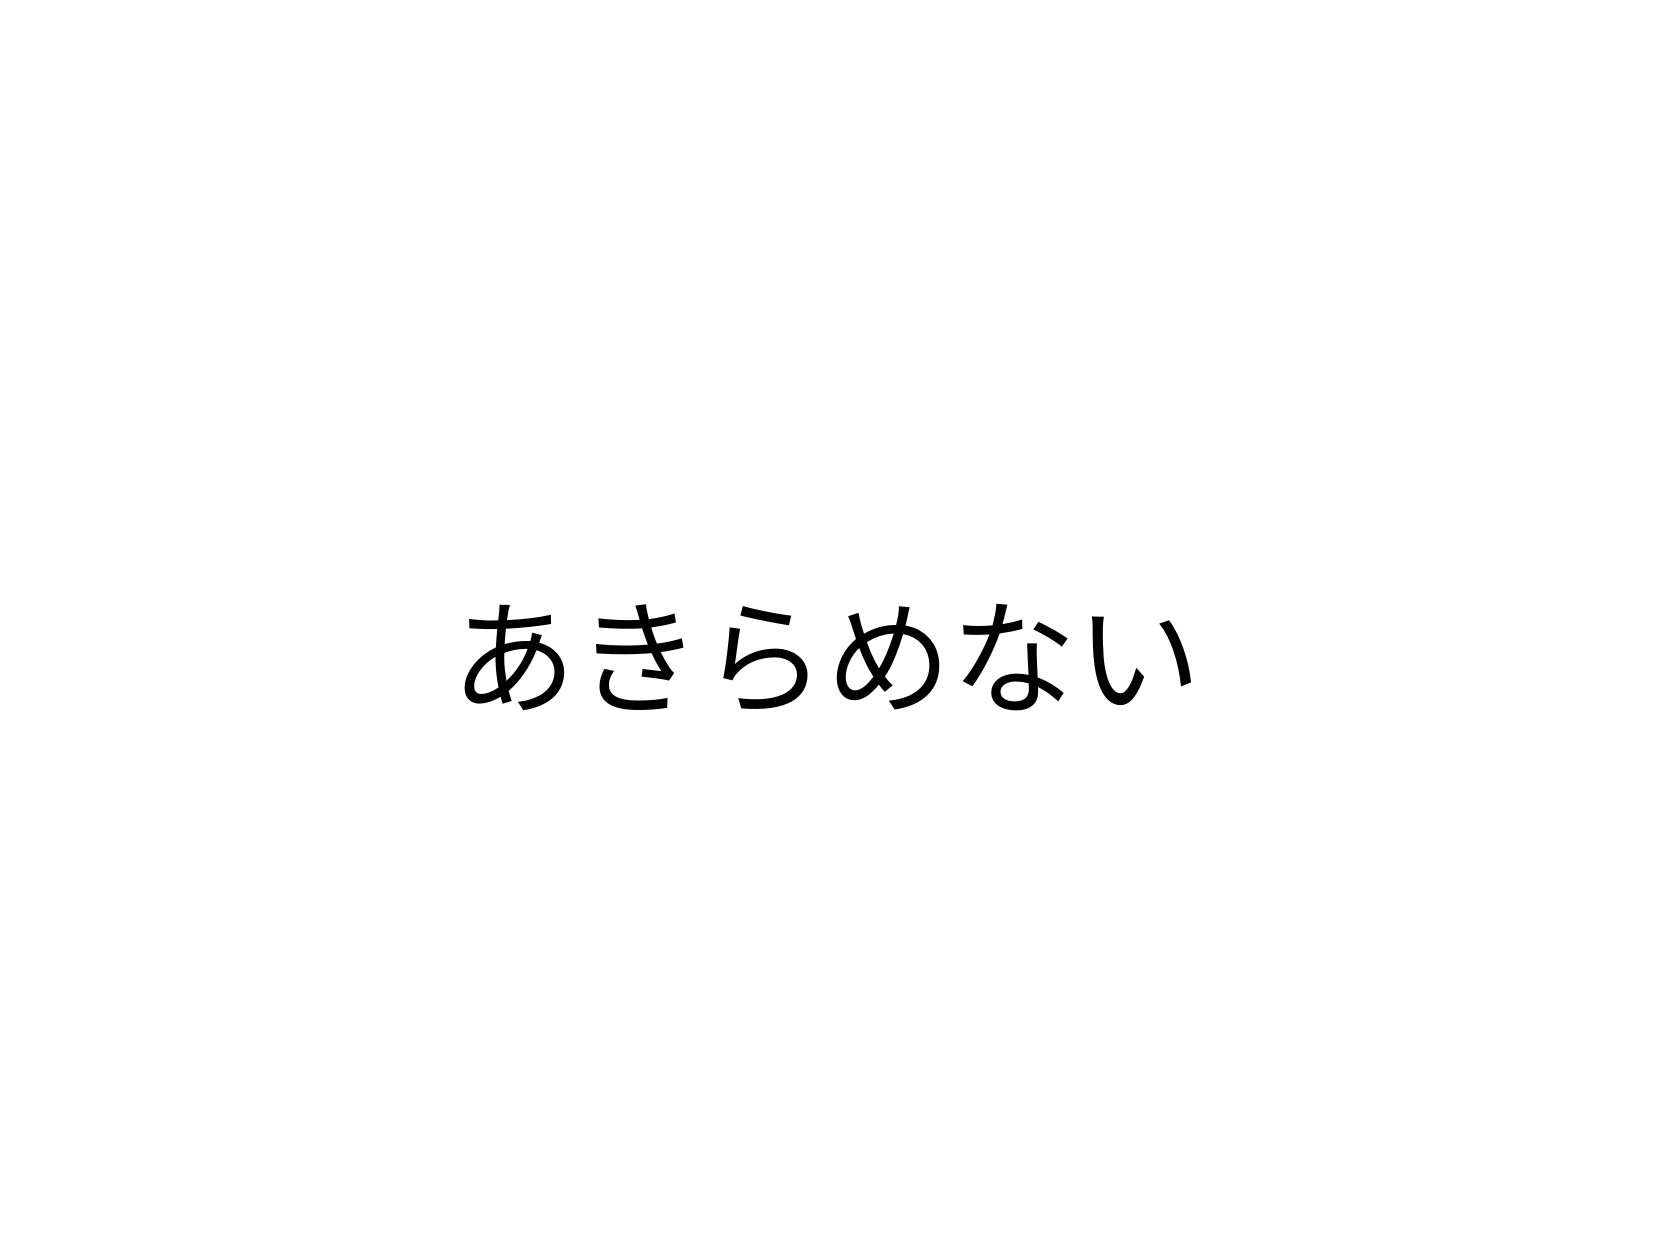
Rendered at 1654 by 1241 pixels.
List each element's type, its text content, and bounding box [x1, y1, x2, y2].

subtitle あきらめない [82, 290, 1571, 1010]
